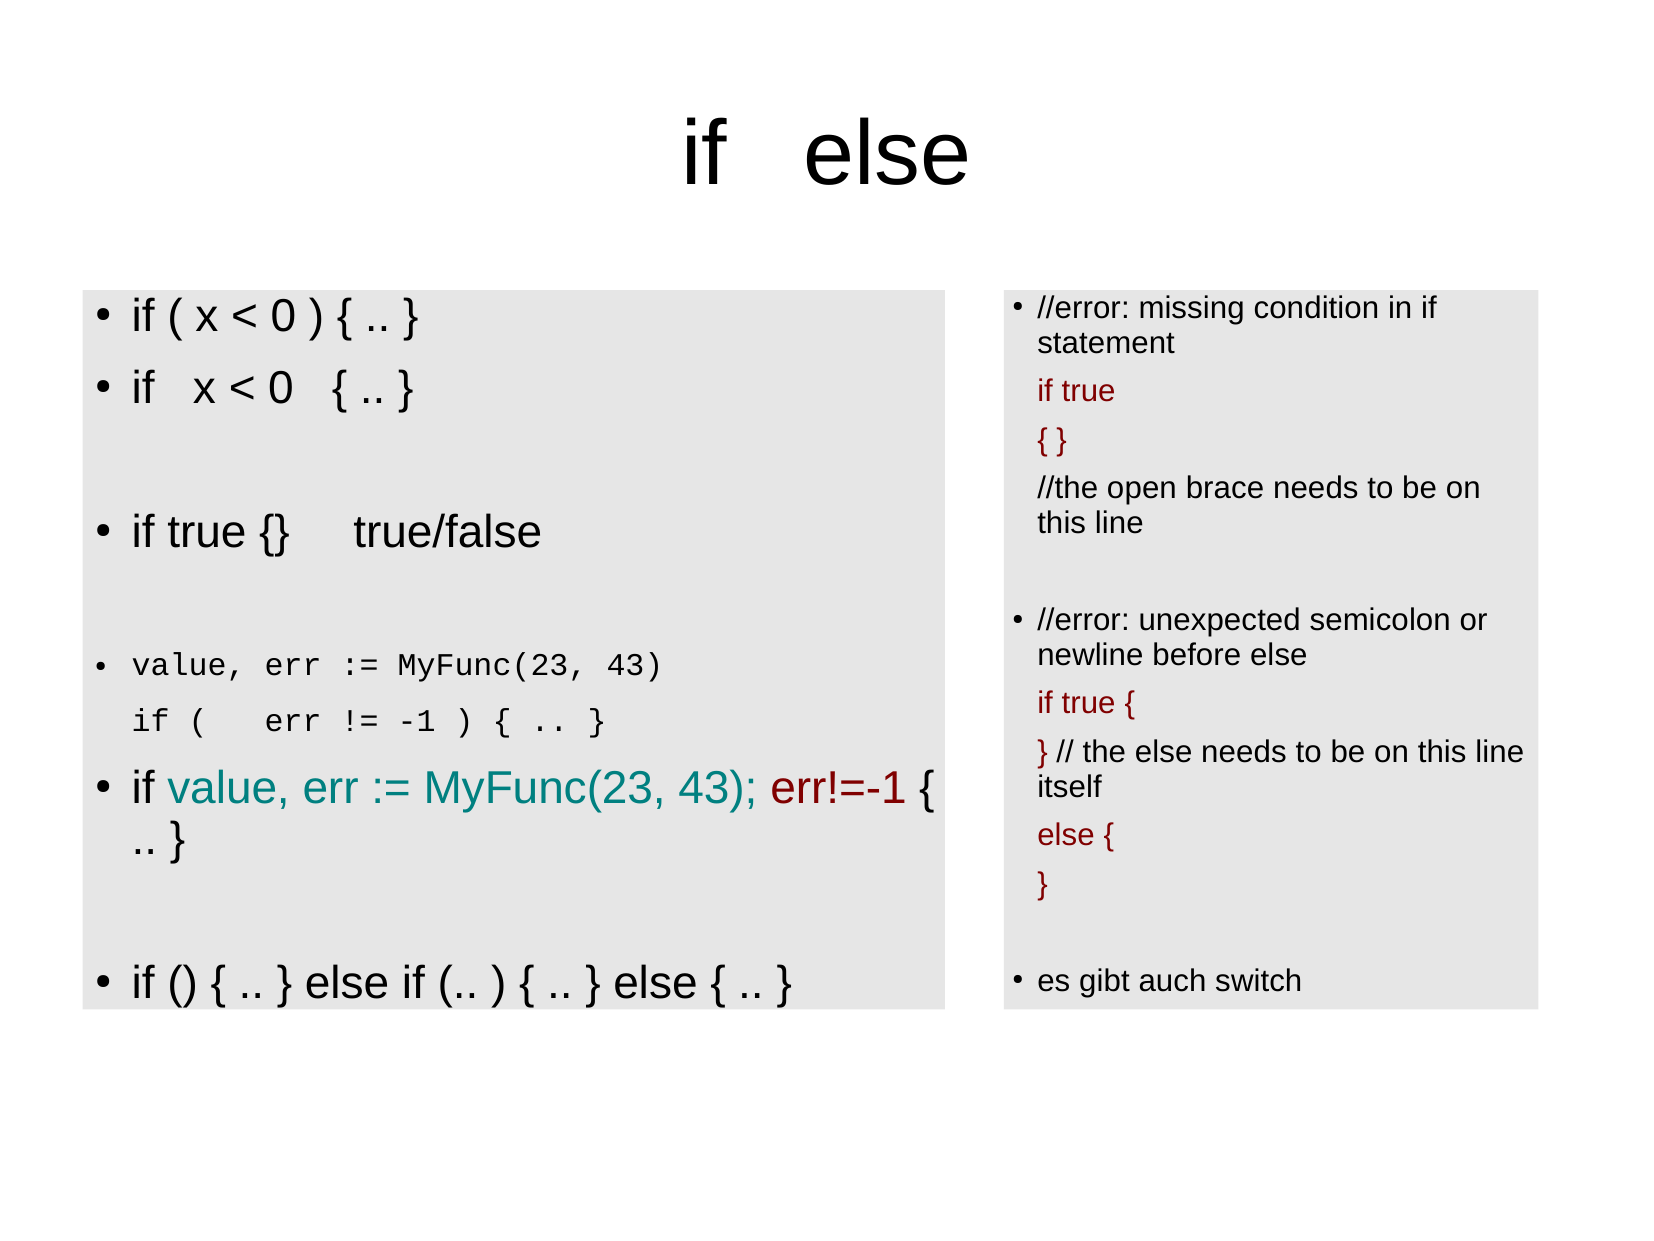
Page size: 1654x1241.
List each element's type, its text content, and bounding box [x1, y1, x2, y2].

list //error: missing condition in if statement if true { } //the open brace needs to be on this line //error: unexpected semicolon or newline before else if true { } // the else needs to be on this line itself else { } es gibt auch switch [1003, 290, 1539, 1010]
title if else [82, 49, 1571, 257]
list if ( x < 0 ) { .. } if x < 0 { .. } if true {} true/false value, err := MyFunc(23, 43) if ( err != -1 ) { .. } if value, err := MyFunc(23, 43); err!=-1 { .. } if () { .. } else if (.. ) { .. } else { .. } [82, 290, 945, 1010]
